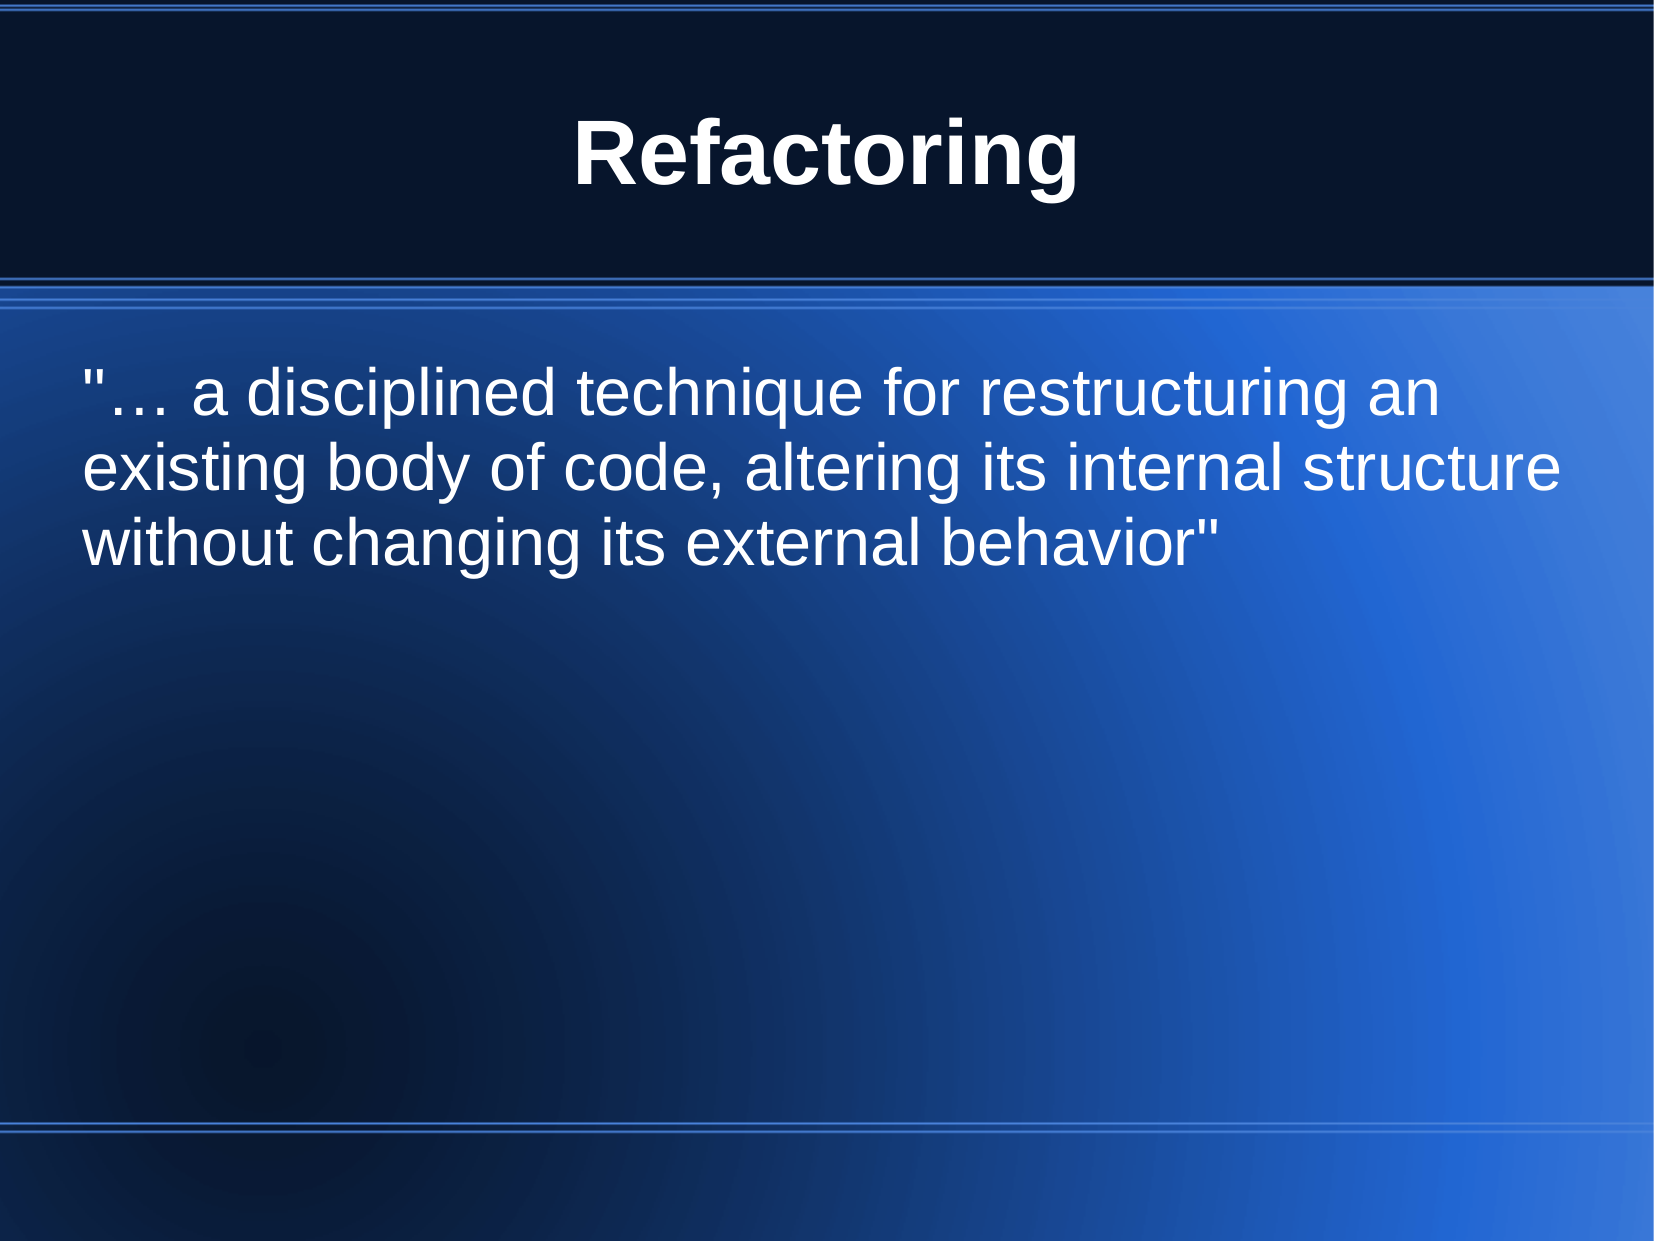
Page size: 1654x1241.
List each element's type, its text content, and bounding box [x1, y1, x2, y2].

title Refactoring [82, 49, 1571, 257]
list "… a disciplined technique for restructuring an existing body of code, altering its internal structure without changing its external behavior" [82, 355, 1571, 1174]
picture [0, 0, 1654, 1241]
